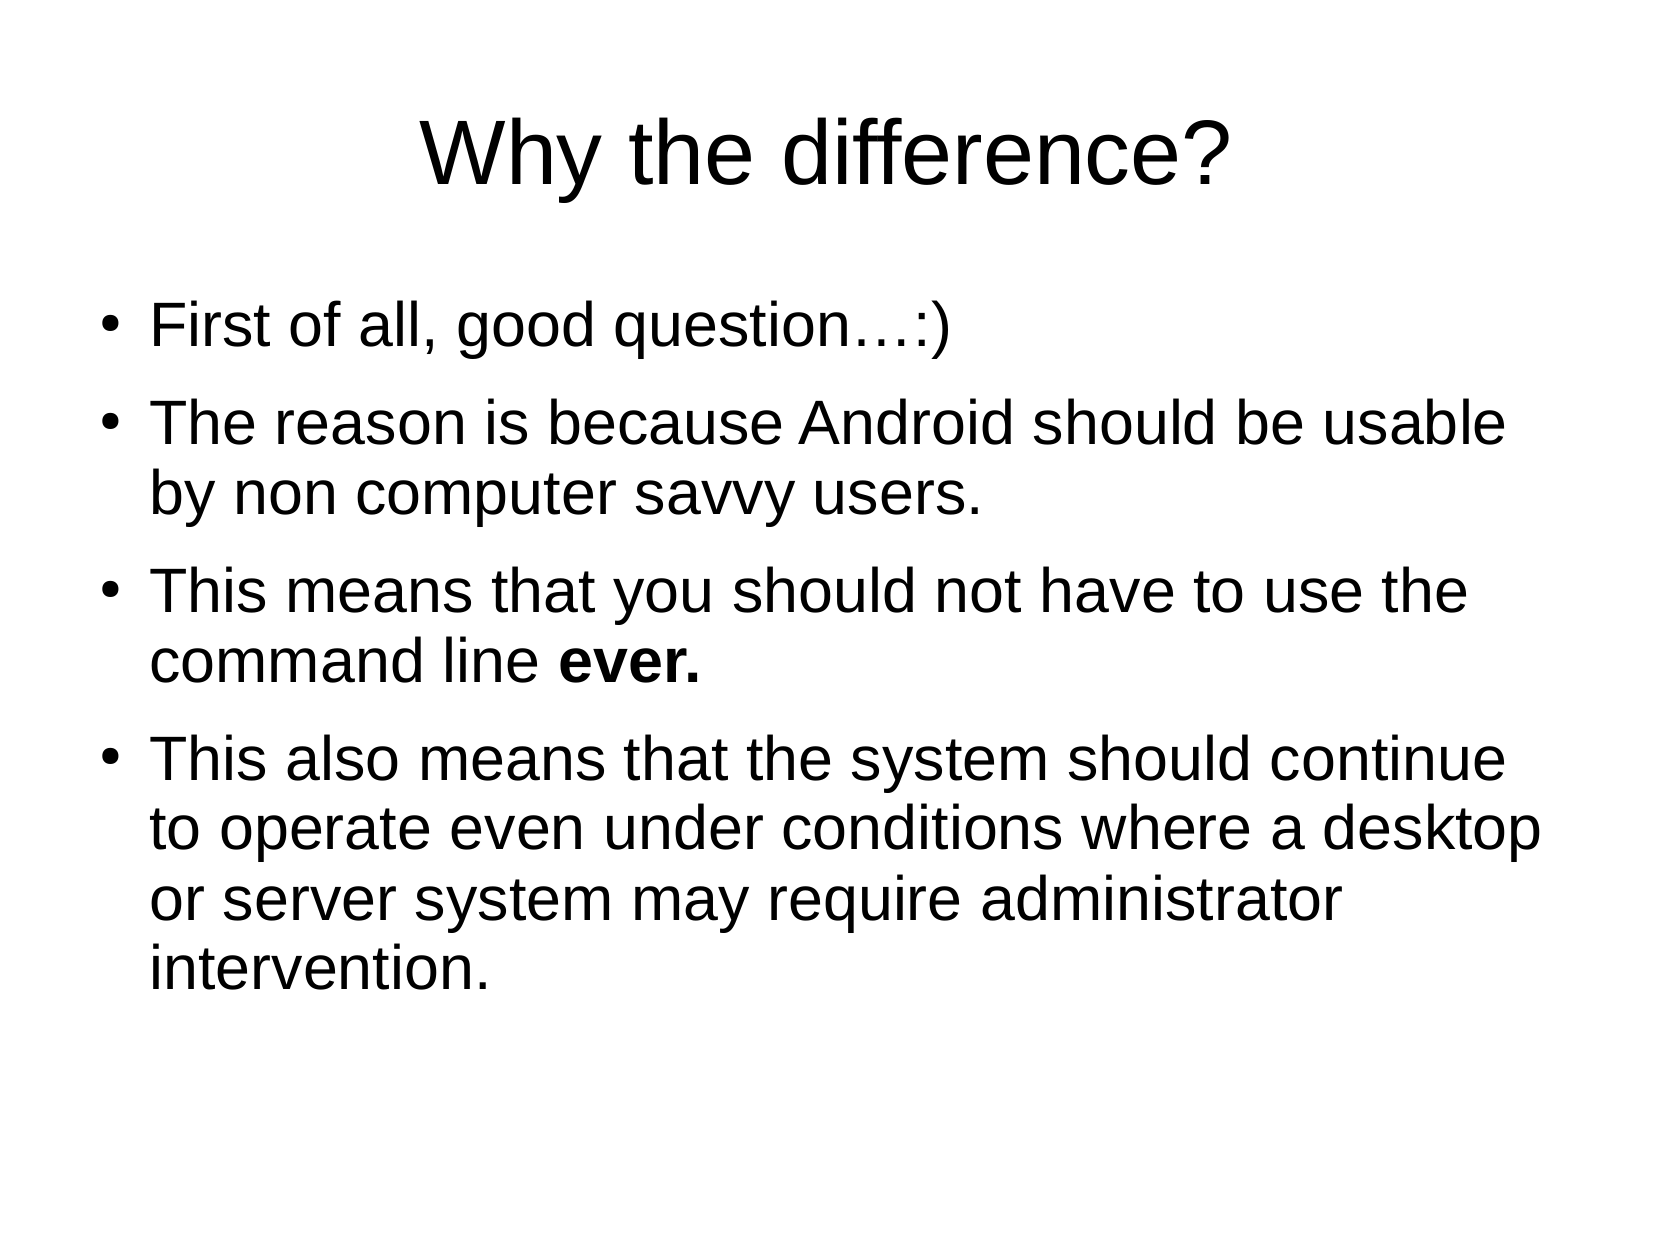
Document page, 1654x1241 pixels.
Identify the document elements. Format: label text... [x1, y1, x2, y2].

list First of all, good question…:) The reason is because Android should be usable by non computer savvy users. This means that you should not have to use the command line ever. This also means that the system should continue to operate even under conditions where a desktop or server system may require administrator intervention. [82, 290, 1571, 1010]
title Why the difference? [82, 49, 1571, 257]
